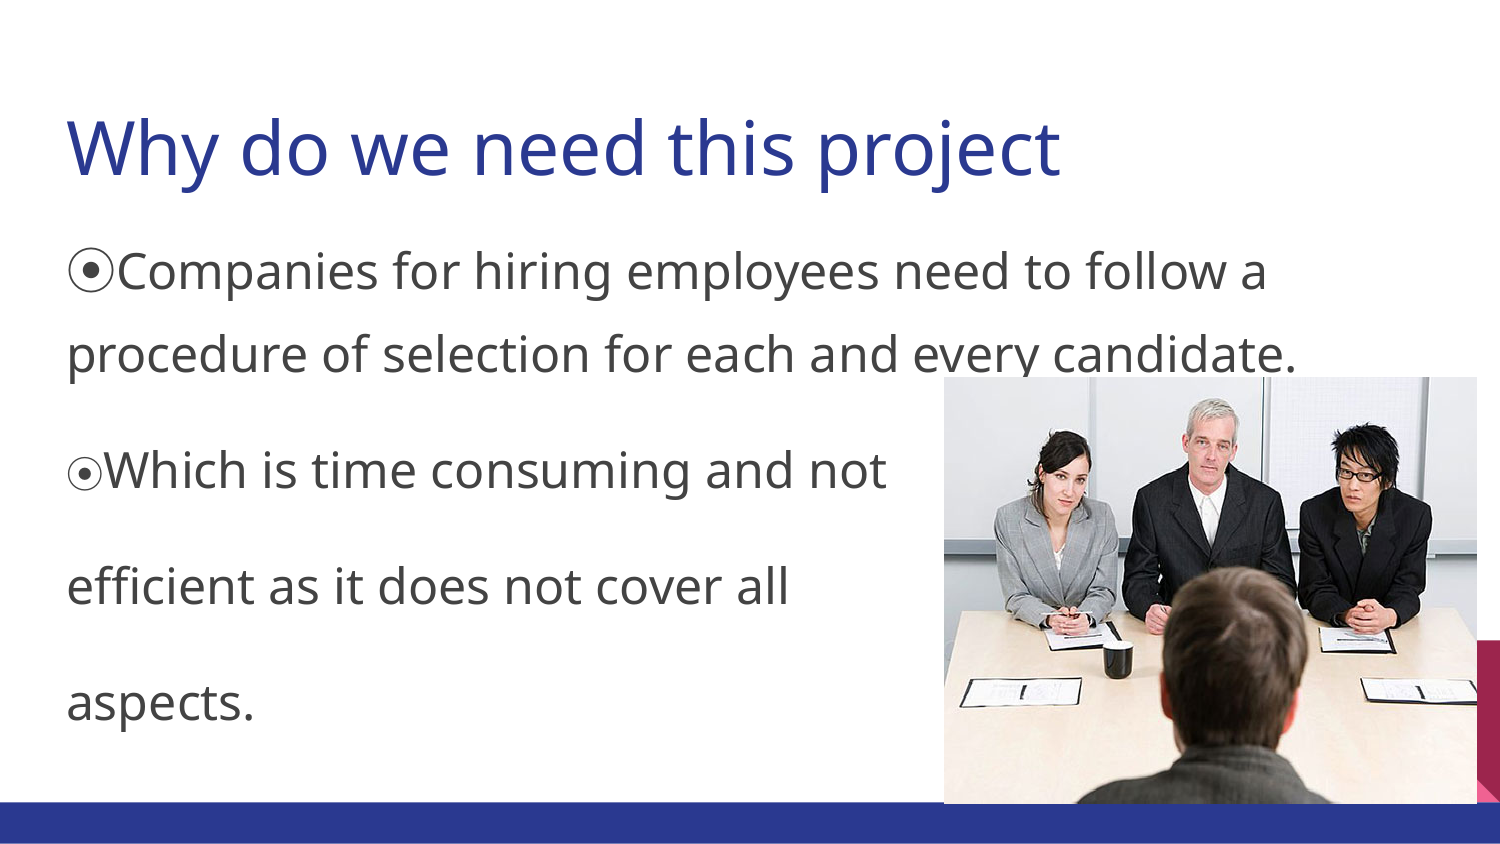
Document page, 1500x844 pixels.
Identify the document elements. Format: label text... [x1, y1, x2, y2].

title Why do we need this project [51, 67, 1449, 167]
picture [944, 377, 1477, 804]
list ⦿Companies for hiring employees need to follow a procedure of selection for each and every candidate. ⦿Which is time consuming and not efficient as it does not cover all aspects. [51, 201, 1449, 750]
